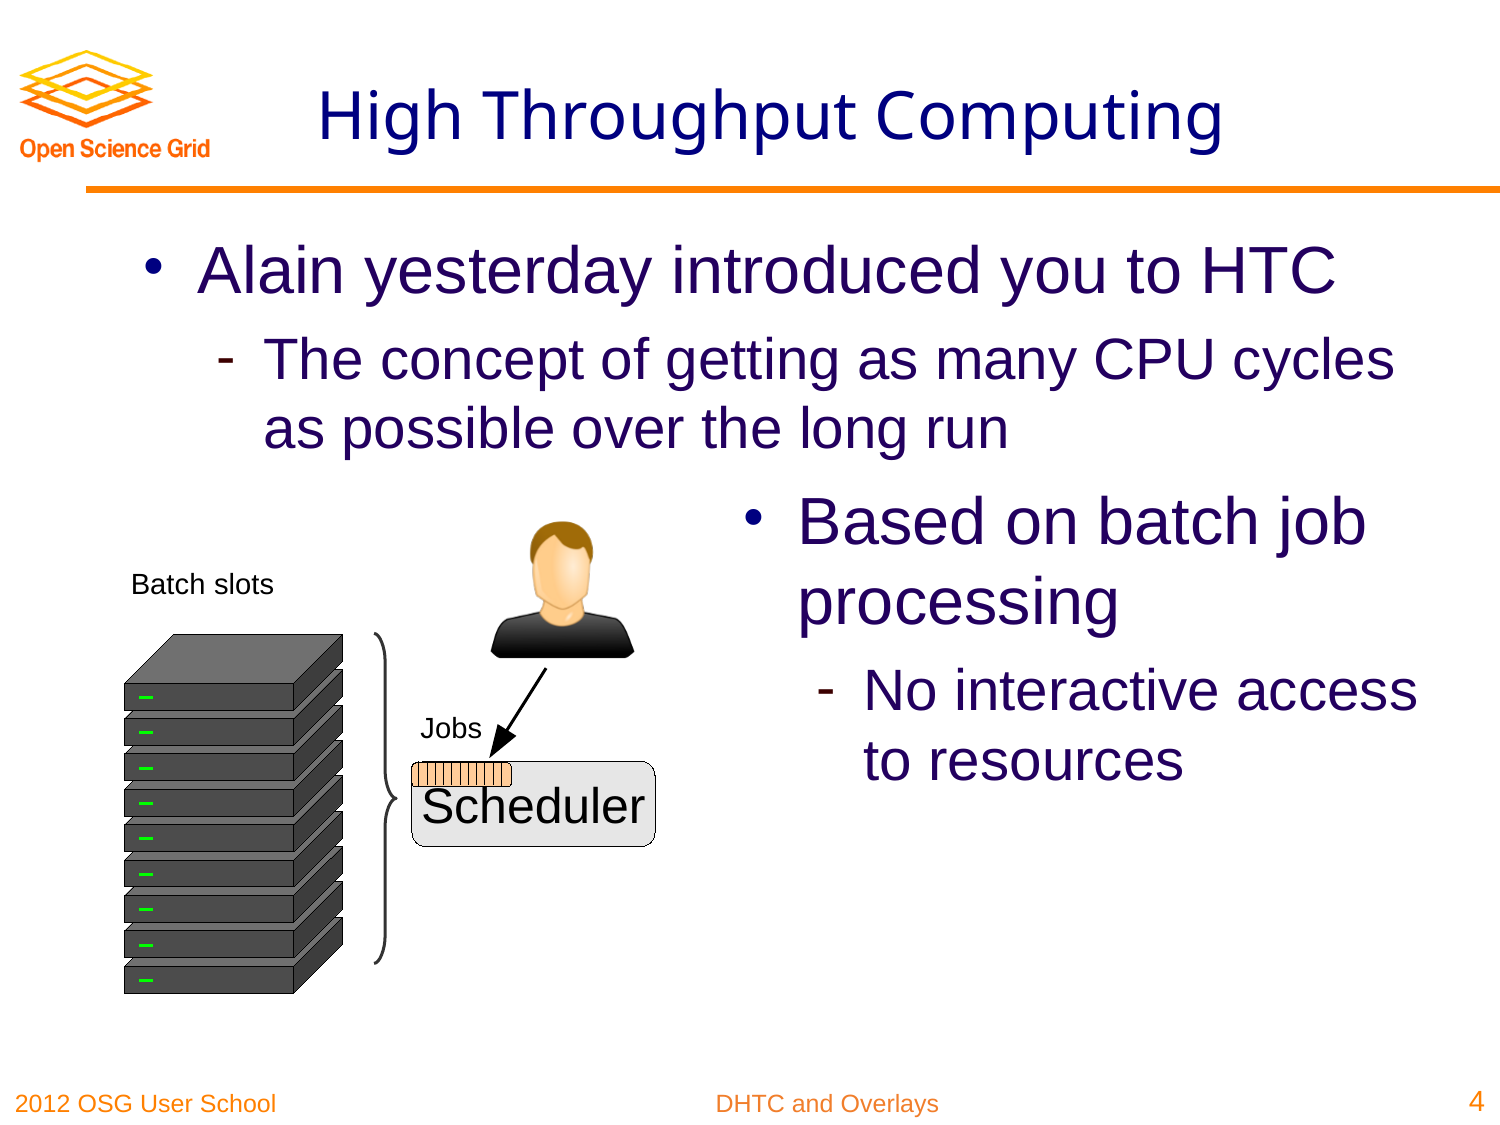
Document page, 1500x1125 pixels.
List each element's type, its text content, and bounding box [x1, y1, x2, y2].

text_box [411, 762, 512, 787]
text_box [124, 811, 343, 887]
picture [487, 511, 638, 663]
text_box [124, 740, 343, 817]
picture [0, 27, 201, 179]
text_box [124, 669, 343, 746]
text_box [124, 634, 343, 711]
text_box [124, 881, 343, 958]
text_box [124, 705, 343, 781]
text_box [124, 917, 343, 994]
list Alain yesterday introduced you to HTC The concept of getting as many CPU cycles as possible over the long run Based on batch job processing No interactive access to resources [127, 218, 1463, 1019]
text_box [124, 846, 343, 923]
title High Throughput Computing [201, 18, 1342, 207]
text_box Batch slots [116, 557, 290, 609]
text_box Jobs [405, 702, 498, 753]
text_box <number> [1431, 1050, 1500, 1125]
text_box [124, 775, 343, 852]
text_box Scheduler [411, 761, 656, 847]
